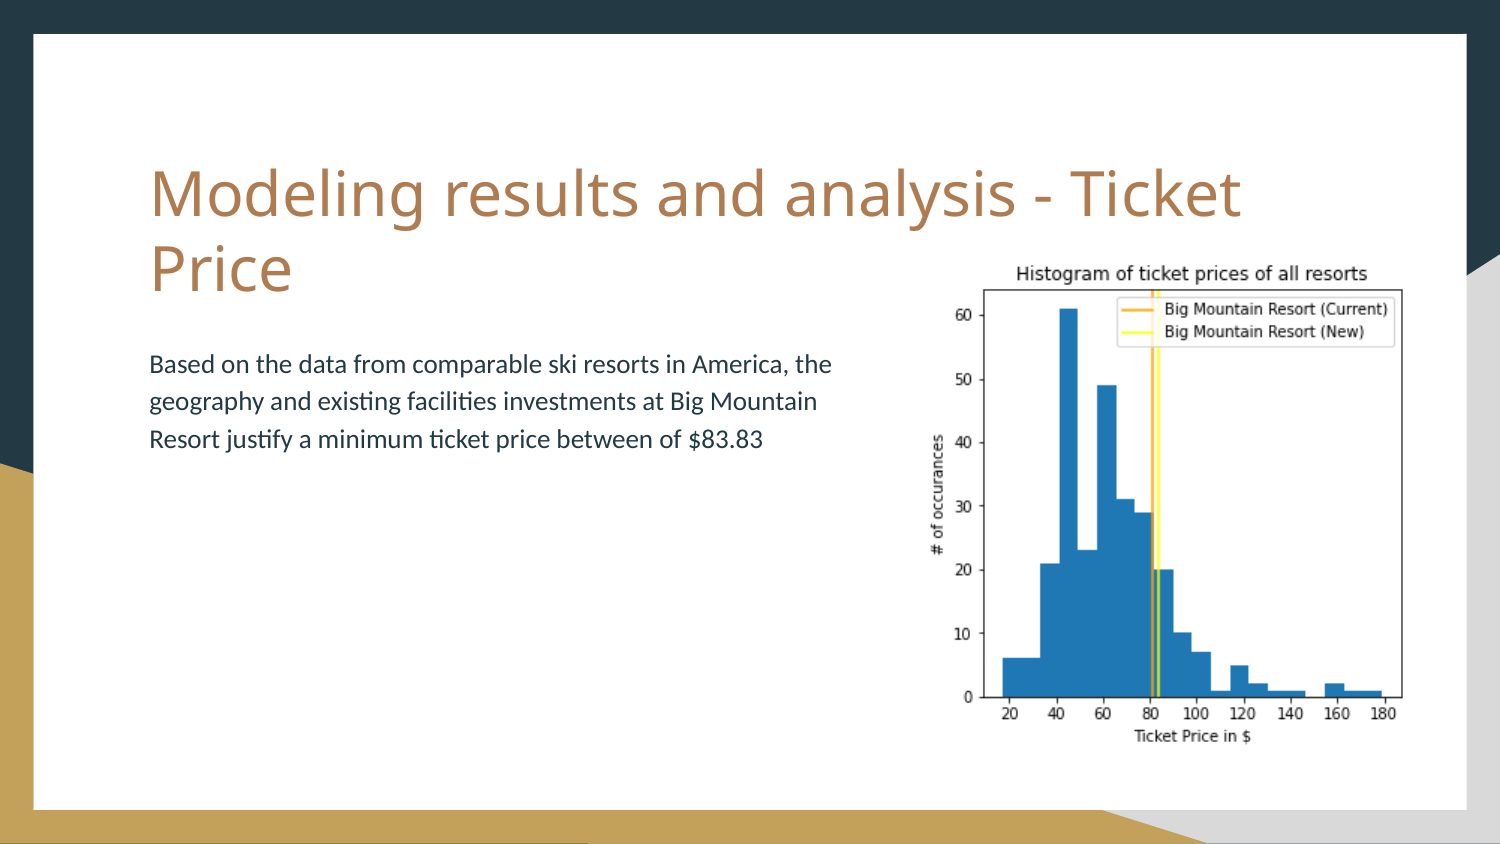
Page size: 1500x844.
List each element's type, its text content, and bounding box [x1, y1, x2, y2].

list Based on the data from comparable ski resorts in America, the geography and existing facilities investments at Big Mountain Resort justify a minimum ticket price between of $83.83 [134, 326, 904, 729]
title Modeling results and analysis - Ticket Price [134, 138, 1366, 296]
picture [922, 255, 1412, 754]
